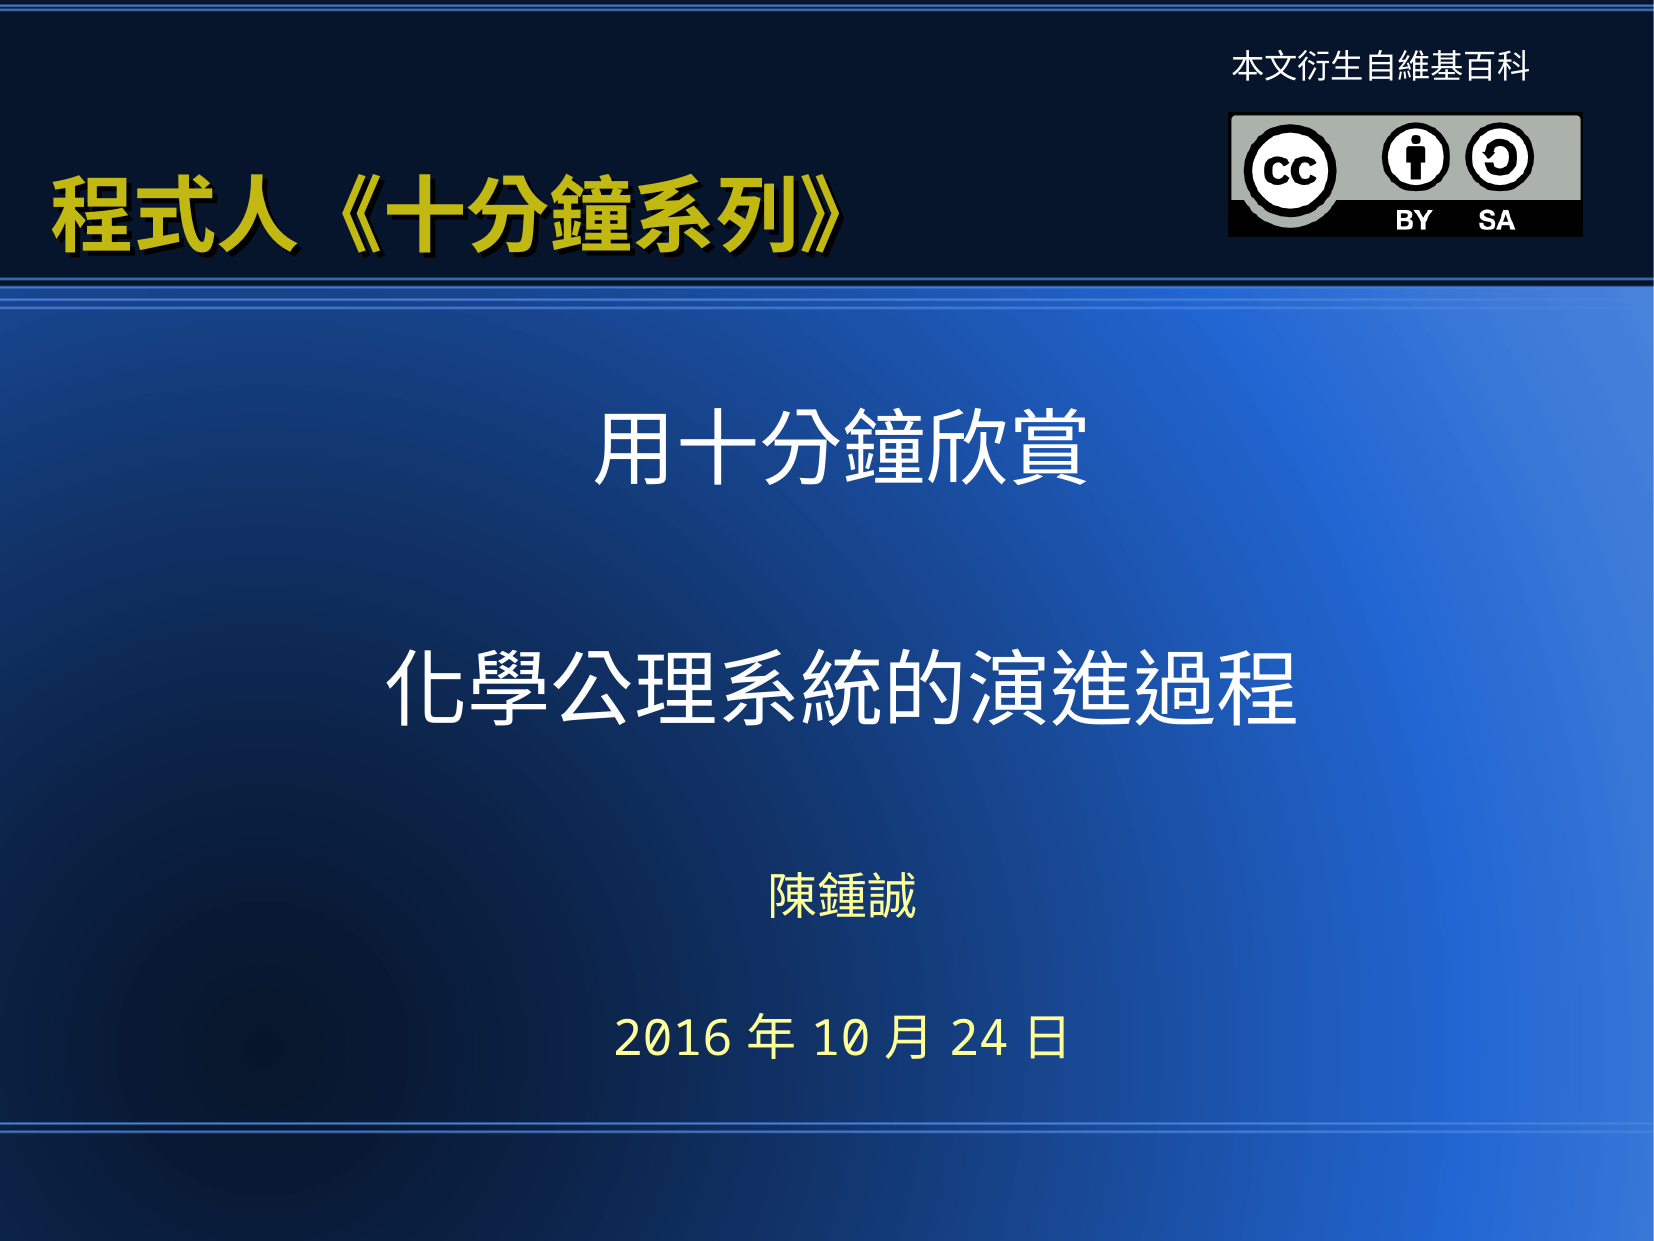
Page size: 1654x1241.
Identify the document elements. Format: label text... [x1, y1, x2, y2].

subtitle 用十分鐘欣賞 化學公理系統的演進過程 陳鍾誠 2016年10月24日 [59, 326, 1626, 1126]
text_box 程式人《十分鐘系列》 [35, 141, 981, 343]
picture [0, 0, 1654, 1241]
text_box 本文衍生自維基百科 [1216, 32, 1622, 95]
